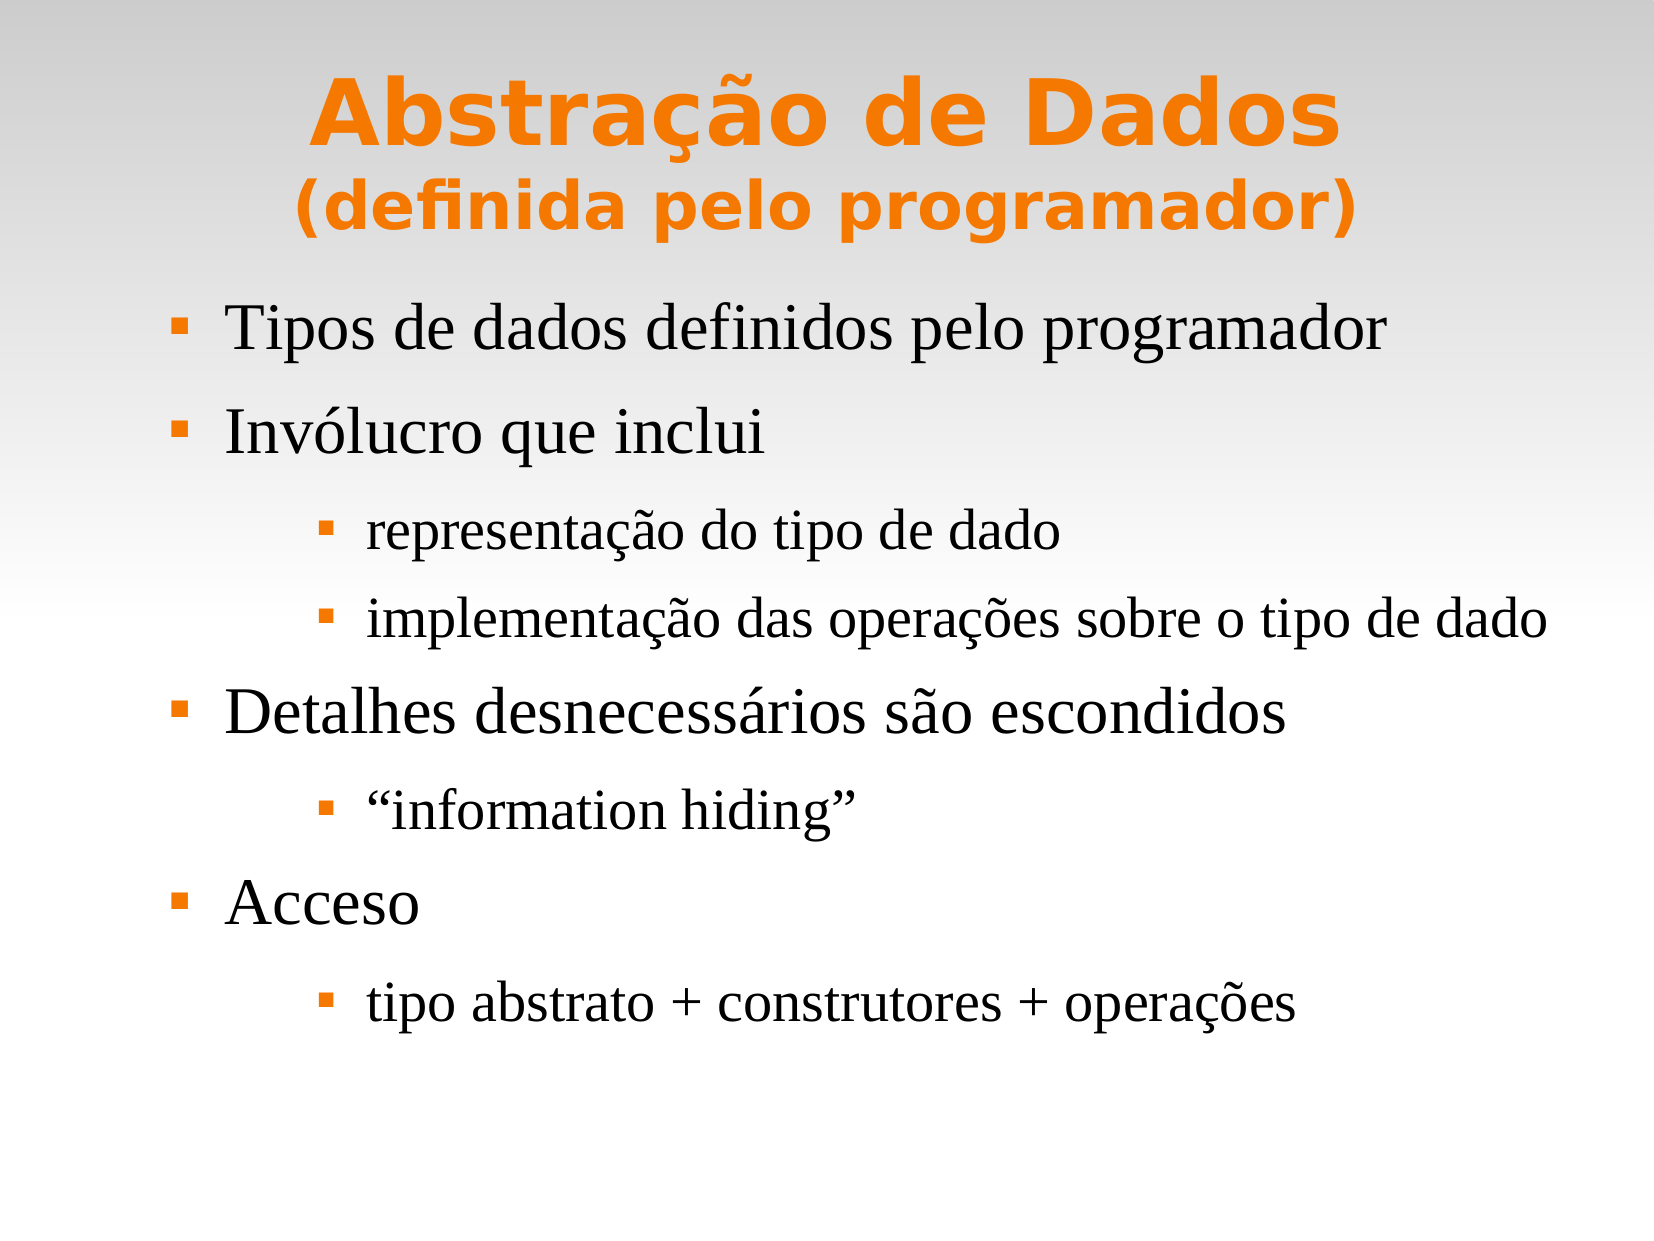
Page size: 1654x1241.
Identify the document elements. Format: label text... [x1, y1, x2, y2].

list Tipos de dados definidos pelo programador Invólucro que inclui representação do tipo de dado implementação das operações sobre o tipo de dado Detalhes desnecessários são escondidos “information hiding” Acceso tipo abstrato + construtores + operações [82, 290, 1571, 1109]
title Abstração de Dados (definida pelo programador) [82, 49, 1571, 257]
